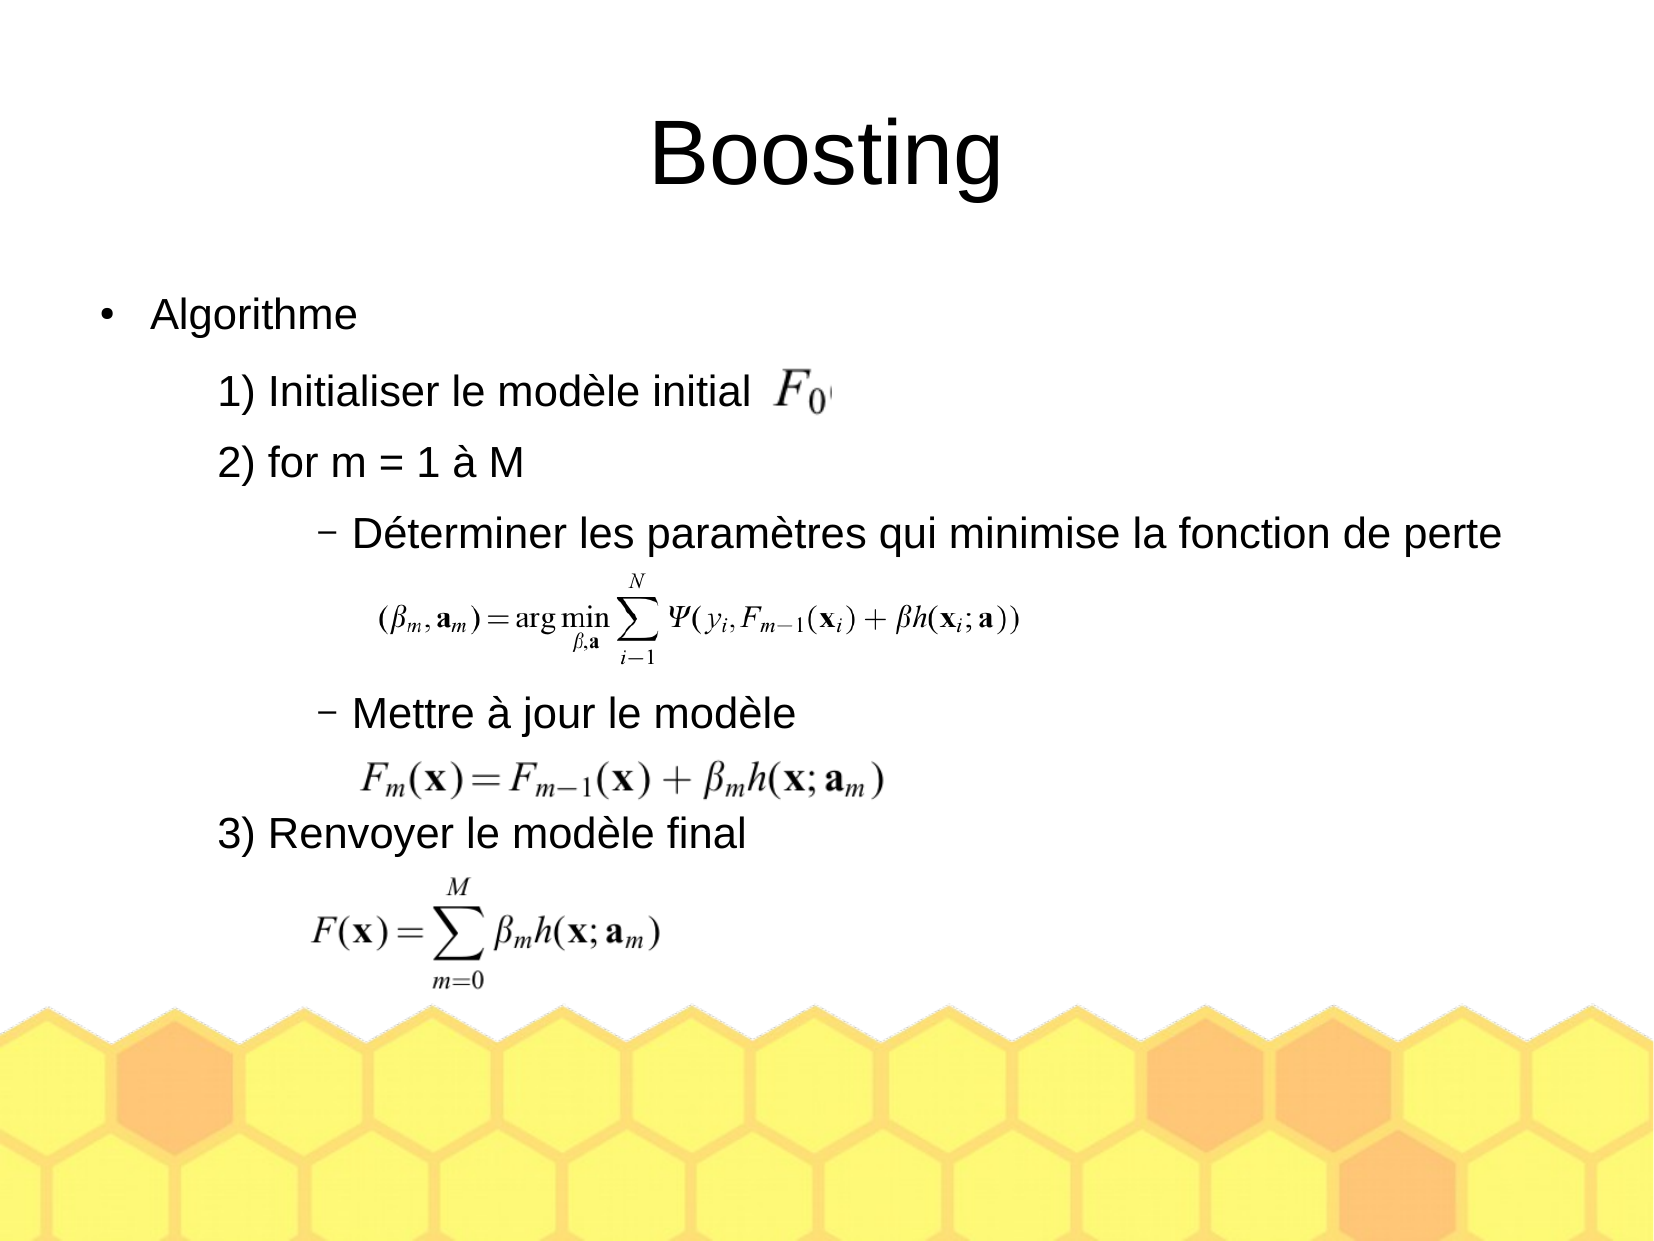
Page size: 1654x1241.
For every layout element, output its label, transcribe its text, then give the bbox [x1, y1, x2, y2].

title Boosting [82, 49, 1571, 257]
picture [283, 866, 662, 993]
list Algorithme 1) Initialiser le modèle initial 2) for m = 1 à M Déterminer les paramètres qui minimise la fonction de perte Mettre à jour le modèle 3) Renvoyer le modèle final [82, 290, 1571, 1010]
picture [0, 1001, 1654, 1241]
picture [354, 744, 886, 804]
picture [767, 366, 832, 417]
